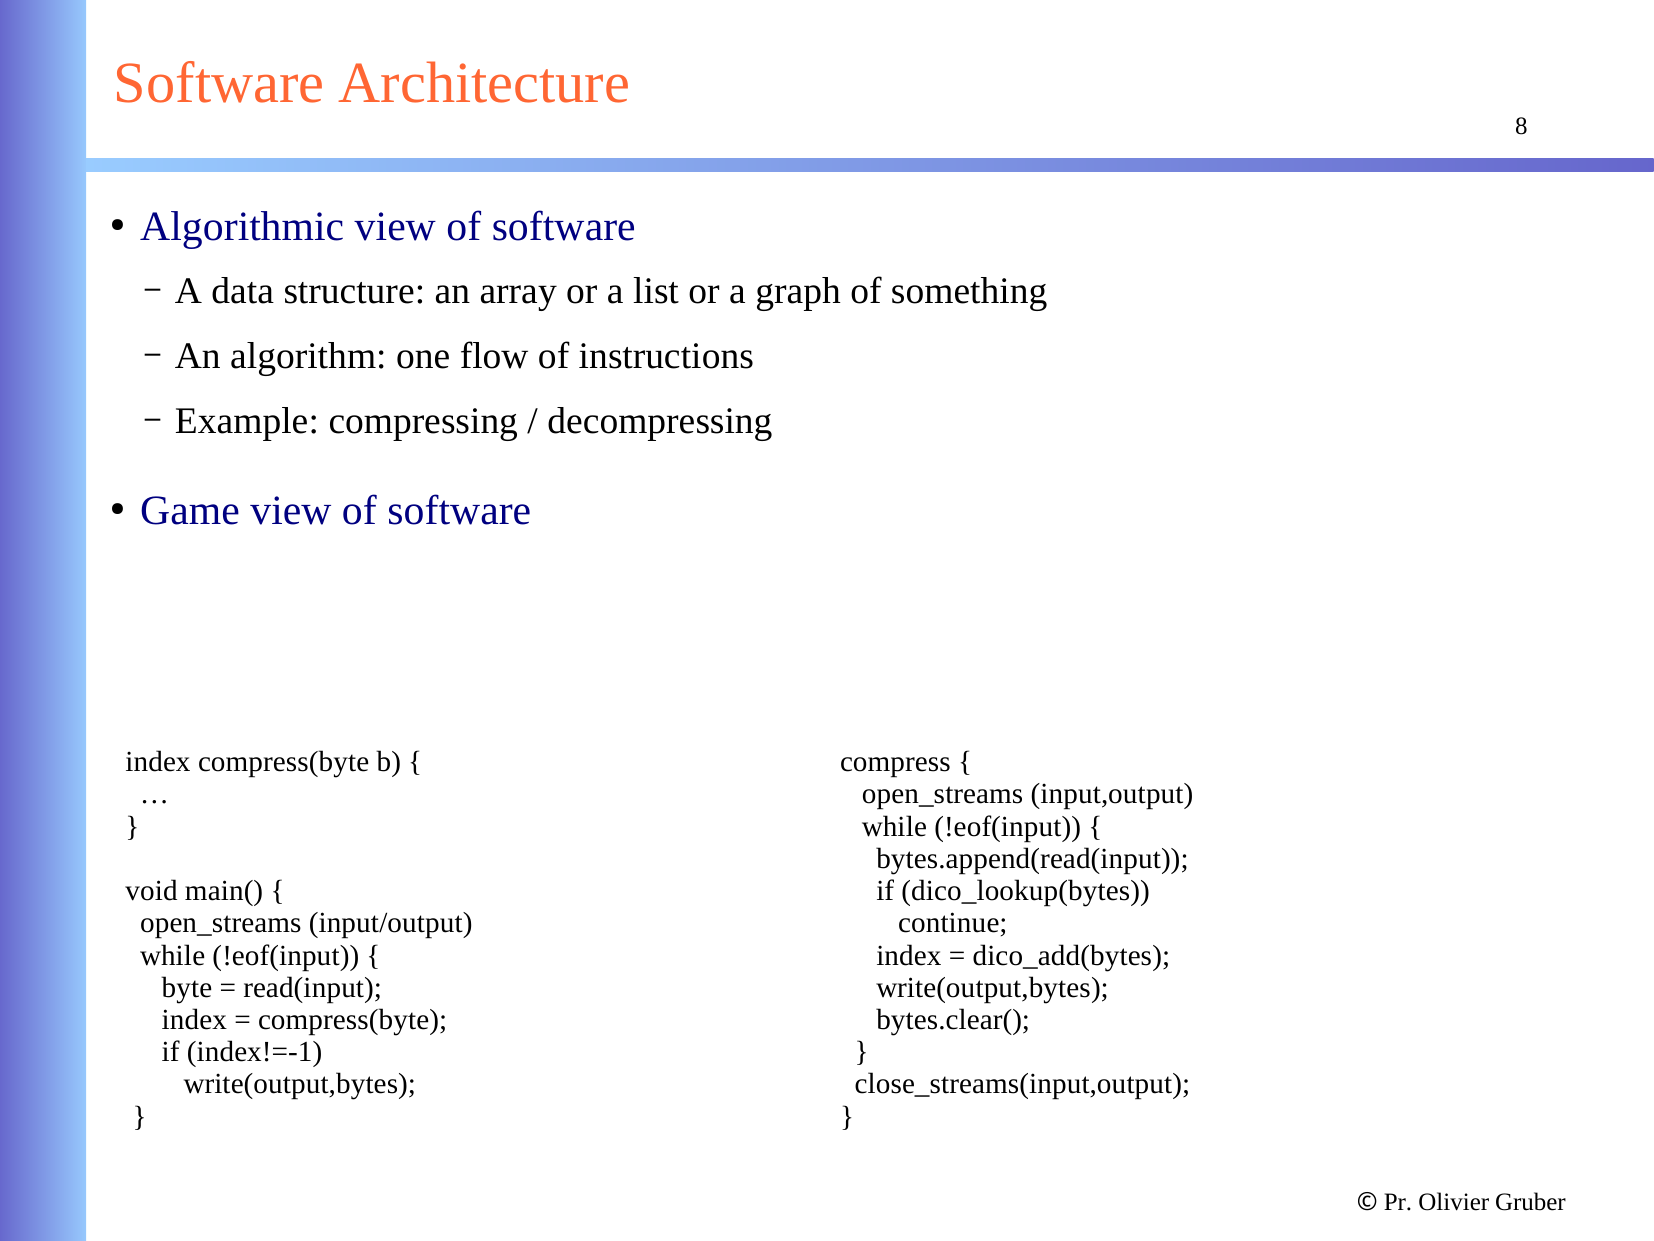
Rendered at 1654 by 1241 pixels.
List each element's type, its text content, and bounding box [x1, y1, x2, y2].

title Software Architecture [113, 15, 1526, 150]
list Algorithmic view of software A data structure: an array or a list or a graph of something An algorithm: one flow of instructions Example: compressing / decompressing Game view of software [92, 203, 1626, 679]
text_box compress { open_streams (input,output) while (!eof(input)) { bytes.append(read(input)); if (dico_lookup(bytes)) continue; index = dico_add(bytes); write(output,bytes); bytes.clear(); } close_streams(input,output); } [840, 745, 1606, 1133]
text_box index compress(byte b) { … } void main() { open_streams (input/output) while (!eof(input)) { byte = read(input); index = compress(byte); if (index!=-1) write(output,bytes); } [125, 745, 631, 1133]
